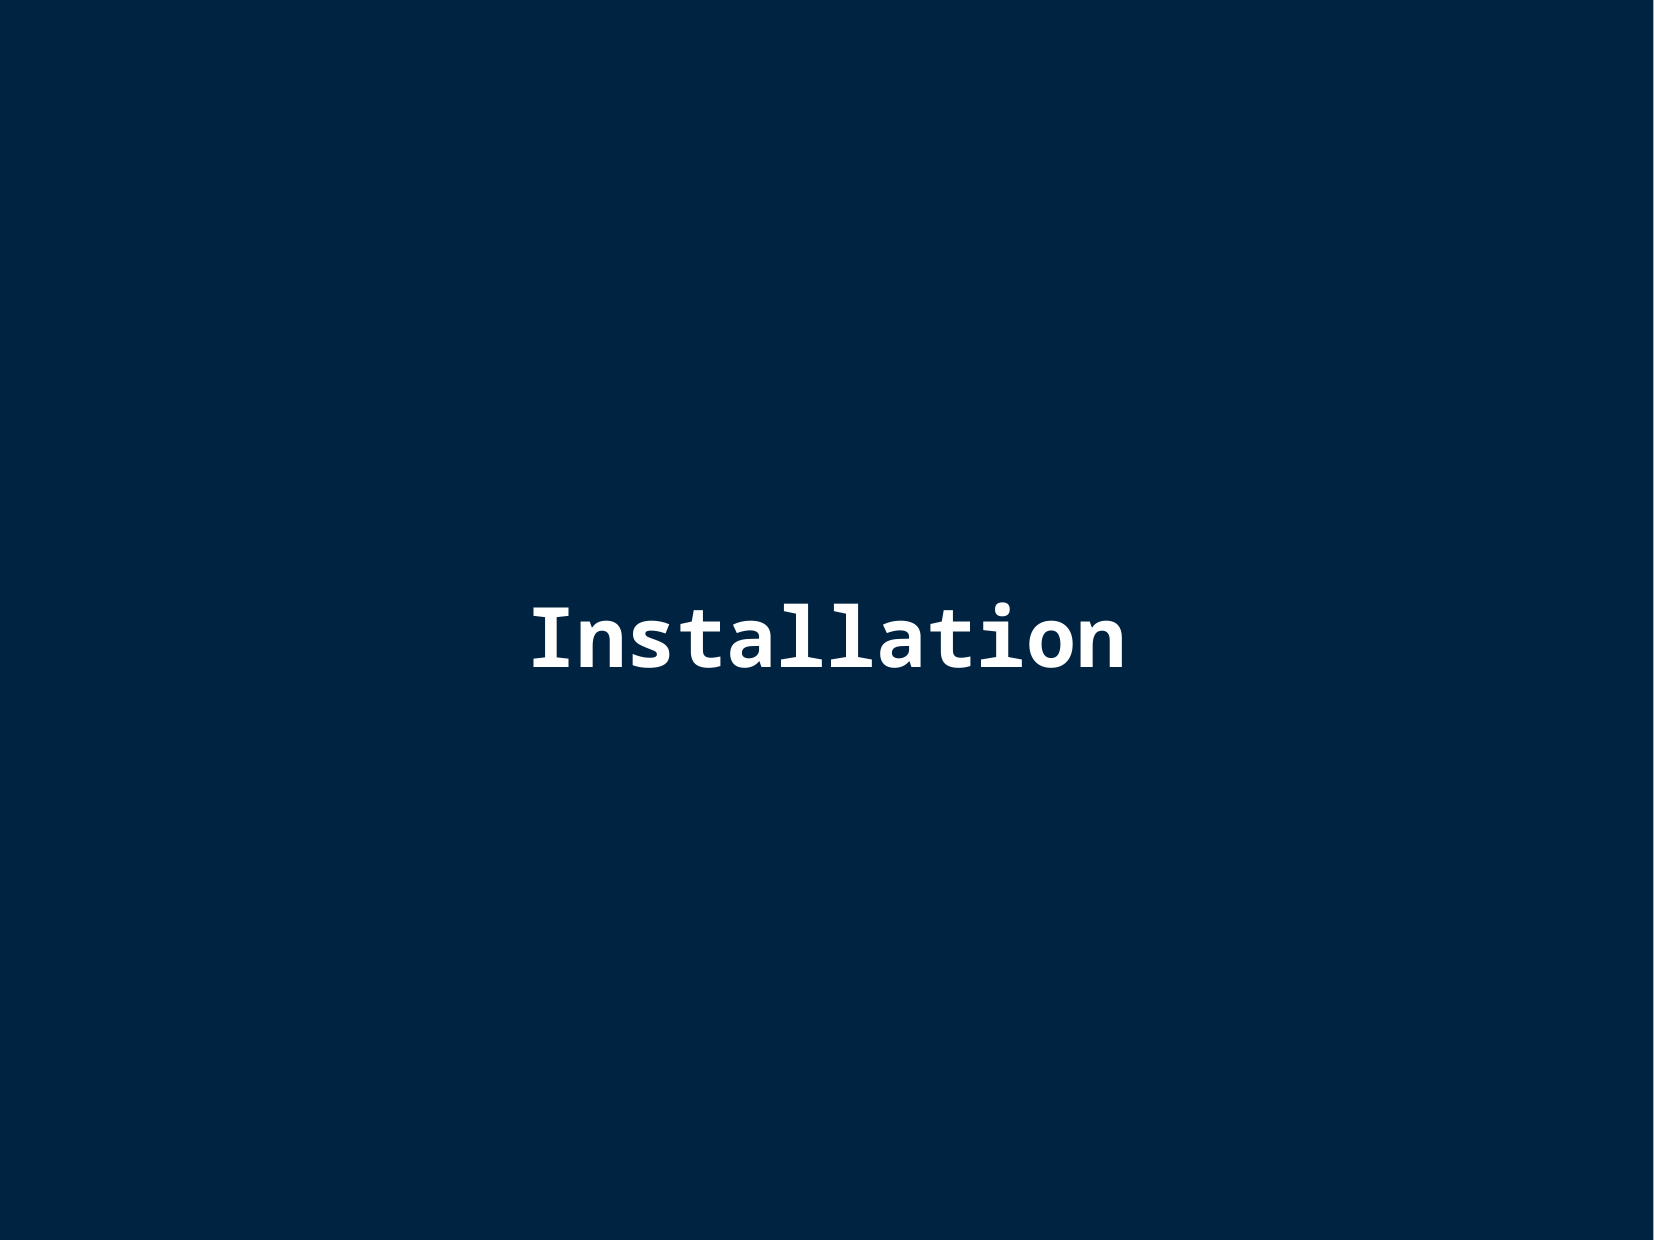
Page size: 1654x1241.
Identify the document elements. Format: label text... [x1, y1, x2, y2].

text_box Installation [261, 571, 1393, 670]
